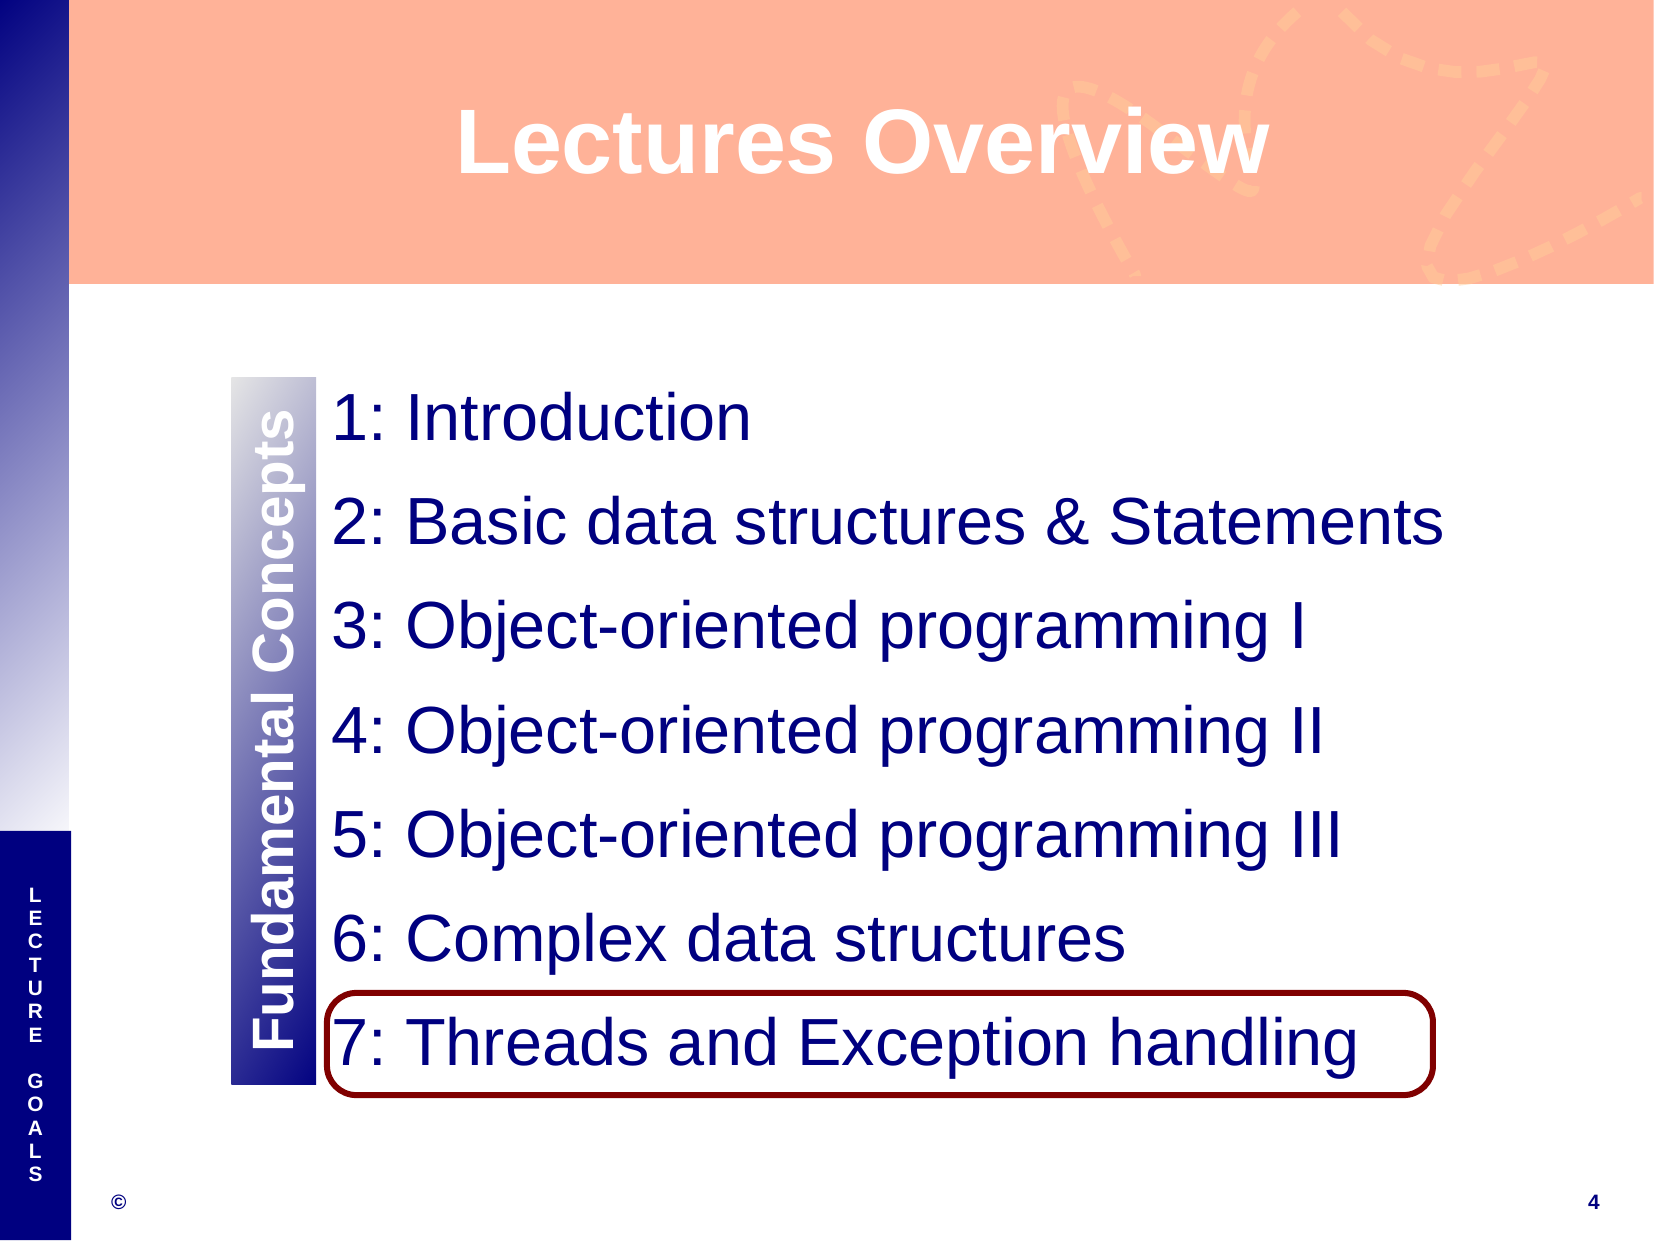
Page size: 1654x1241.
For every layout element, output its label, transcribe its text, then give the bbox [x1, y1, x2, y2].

text_box Fundamental Concepts [231, 377, 317, 1085]
text_box L E C T U R E G O A L S [0, 829, 71, 1241]
title Lectures Overview [72, 37, 1654, 246]
list 1: Introduction 2: Basic data structures & Statements 3: Object-oriented programming I 4: Object-oriented programming II 5: Object-oriented programming III 6: Complex data structures 7: Threads and Exception handling [313, 380, 1588, 1179]
